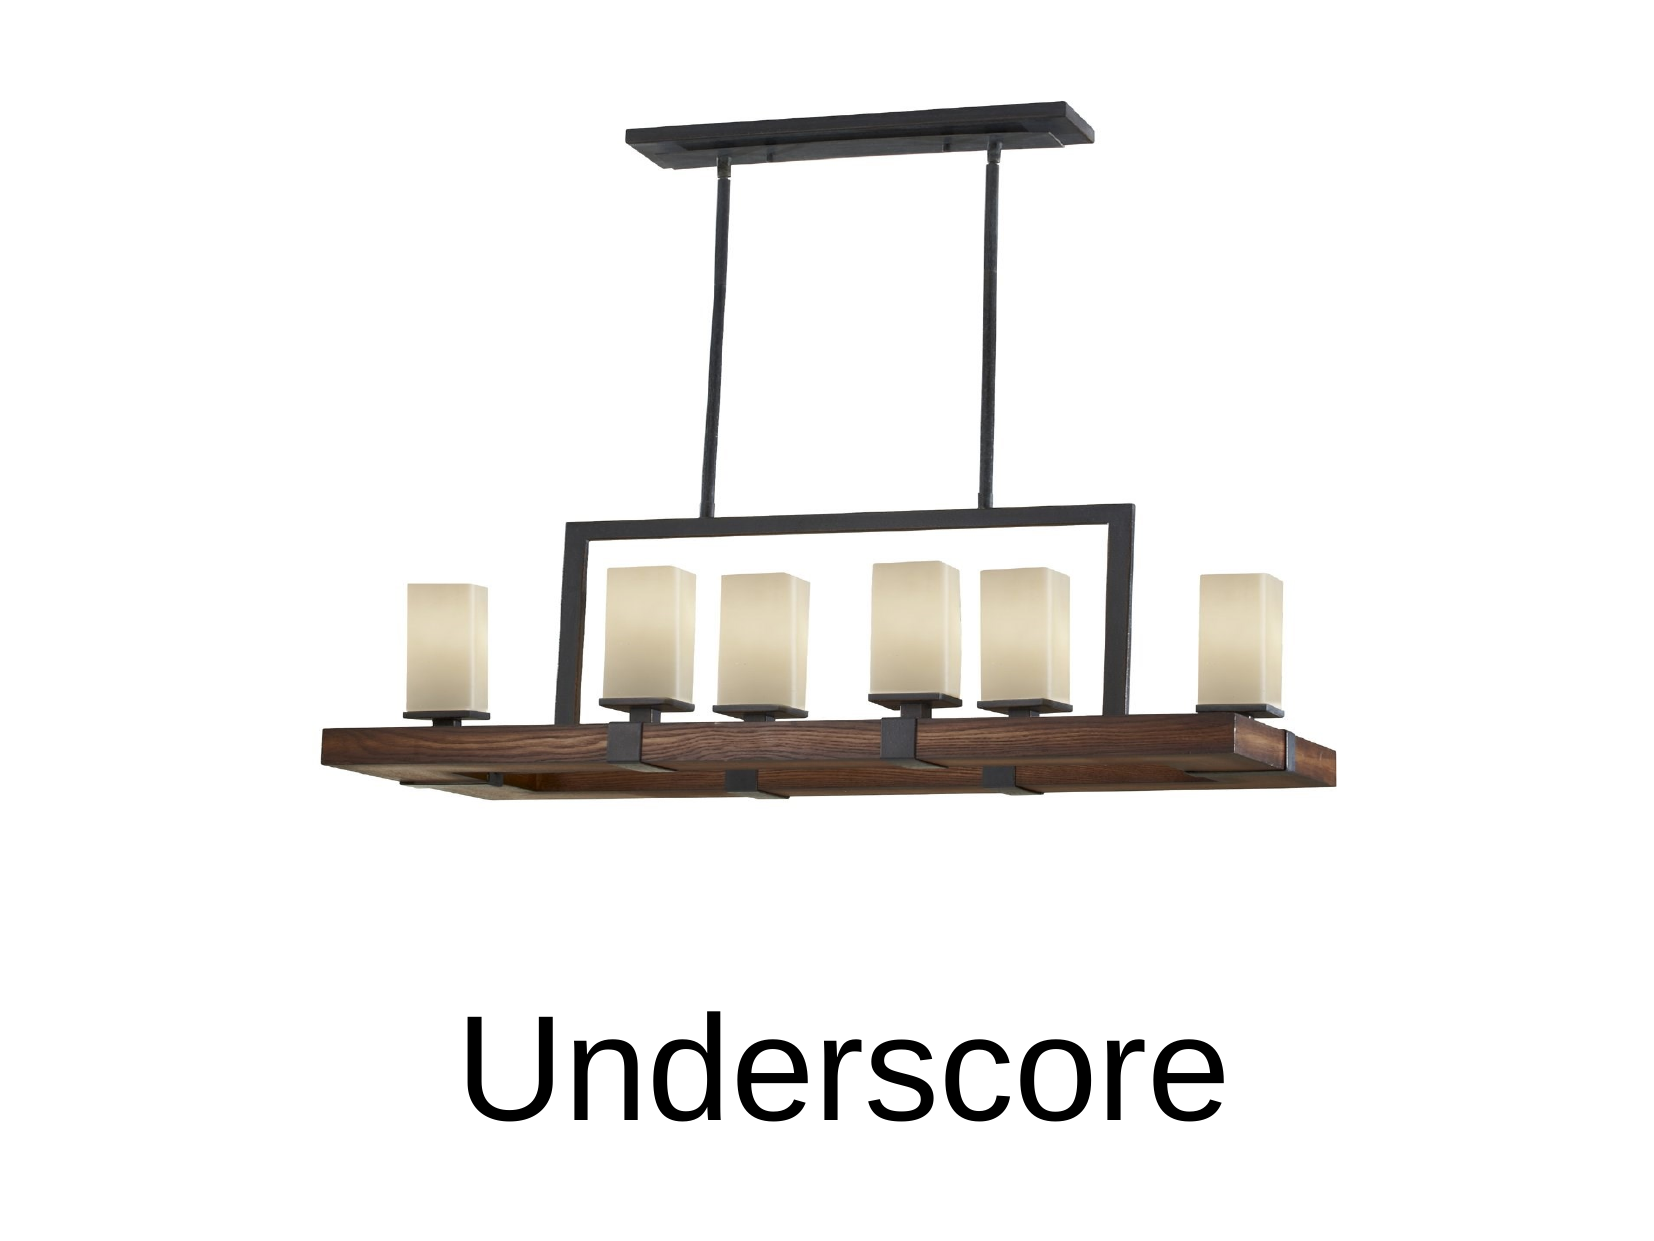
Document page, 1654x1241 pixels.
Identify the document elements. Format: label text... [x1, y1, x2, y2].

subtitle Underscore [100, 972, 1588, 1164]
picture [215, 13, 1426, 966]
